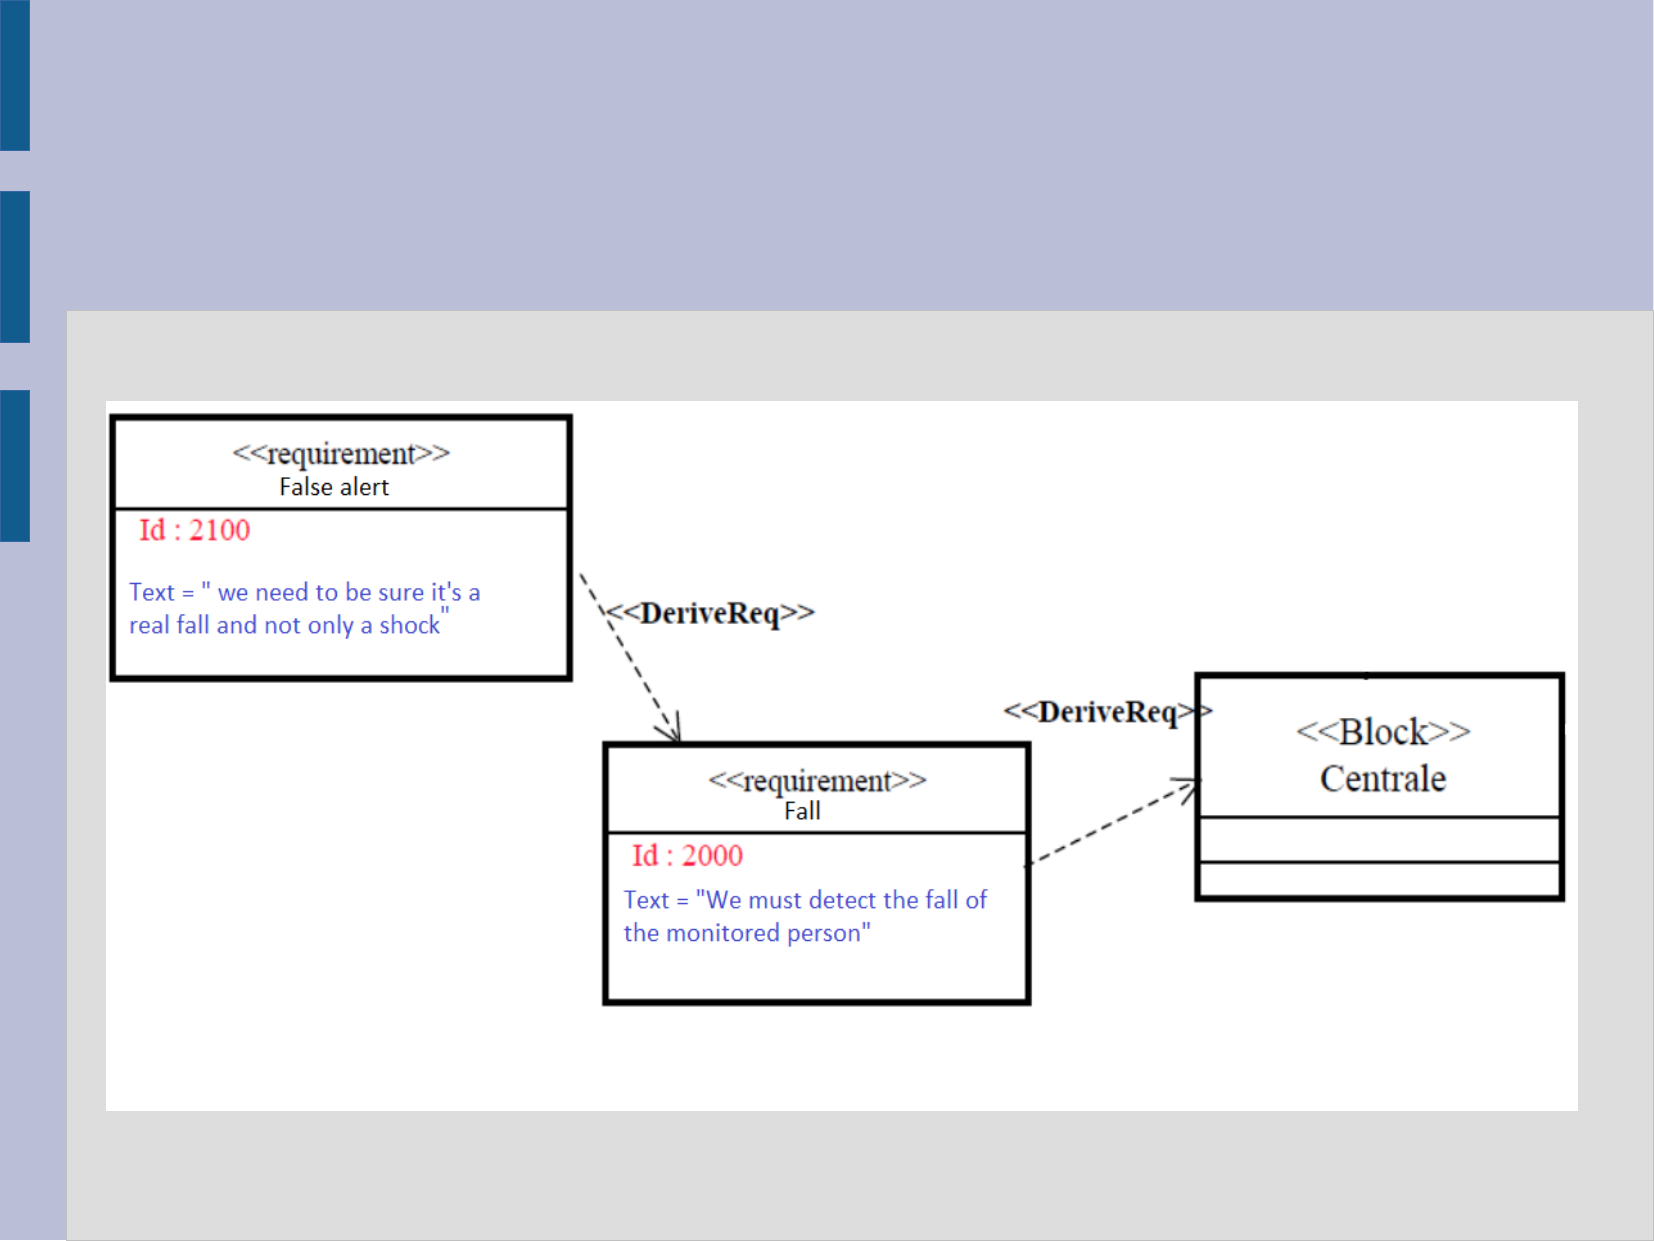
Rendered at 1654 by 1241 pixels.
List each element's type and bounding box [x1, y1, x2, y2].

picture [106, 401, 1578, 1111]
